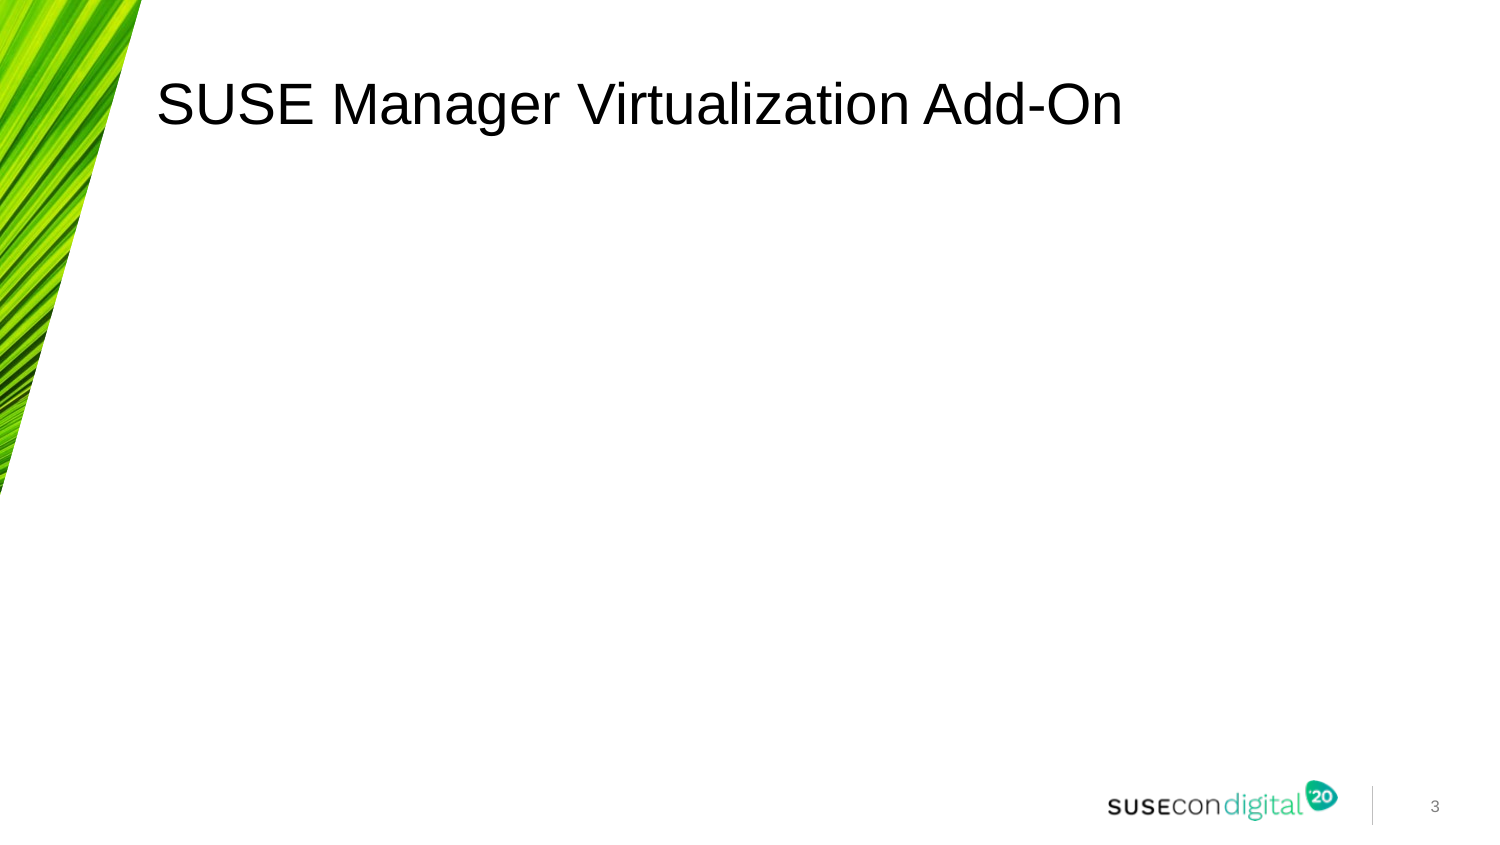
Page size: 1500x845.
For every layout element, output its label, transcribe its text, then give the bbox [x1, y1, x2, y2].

picture [0, 0, 141, 492]
title SUSE Manager Virtualization Add-On [141, 66, 1453, 151]
picture [1108, 780, 1338, 821]
